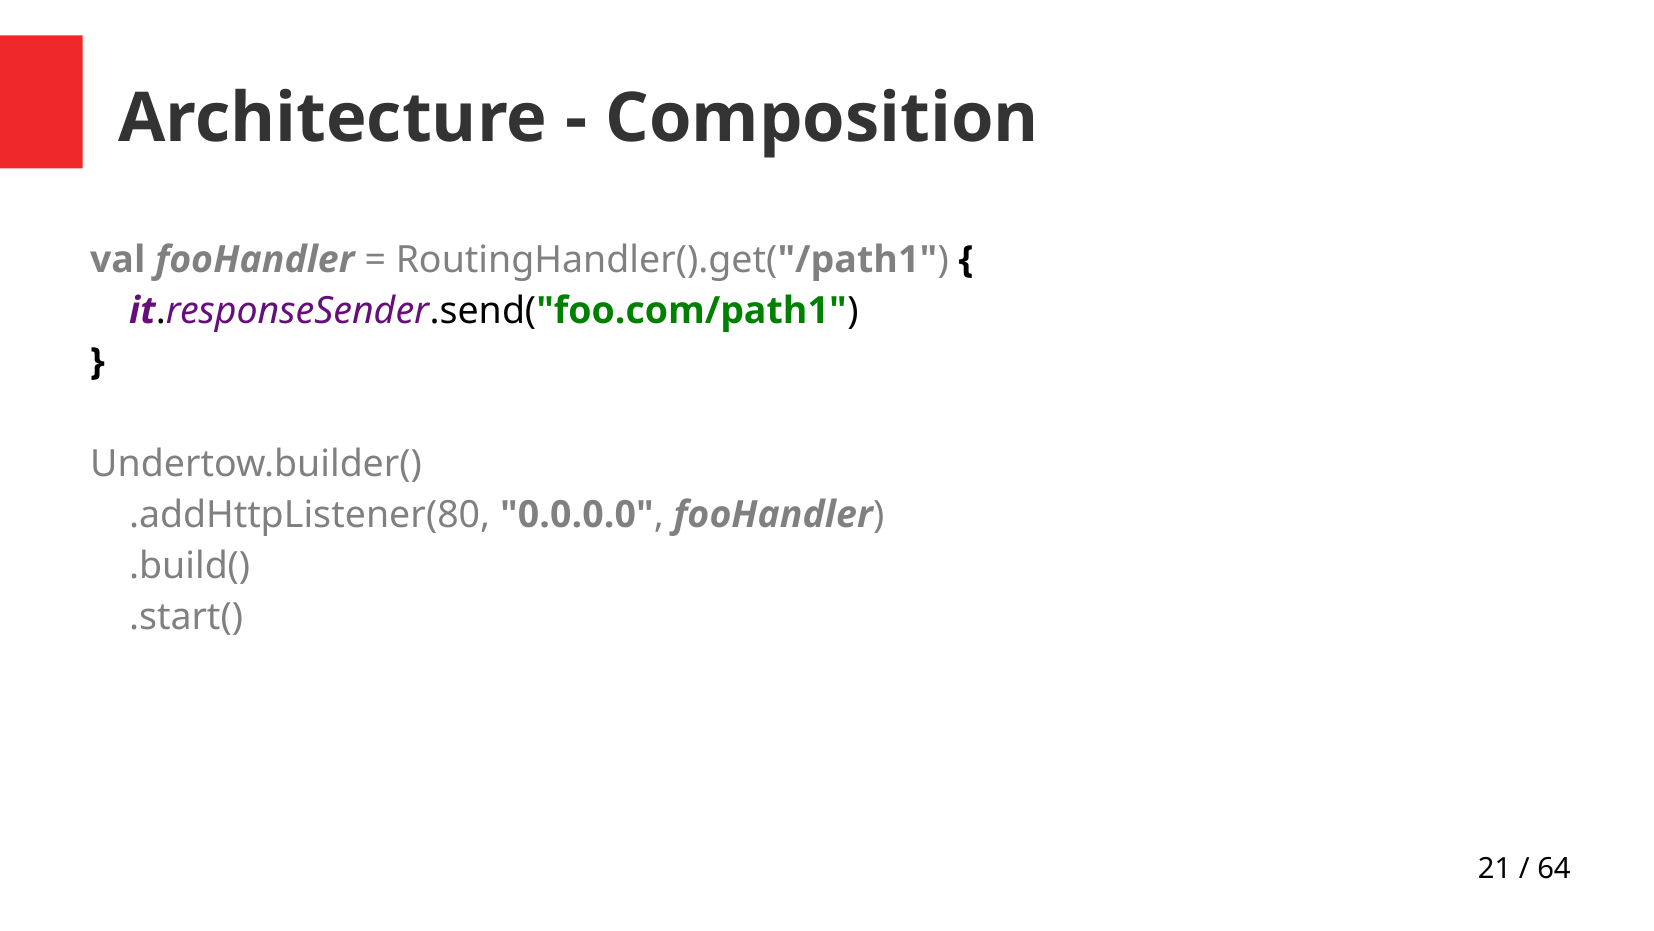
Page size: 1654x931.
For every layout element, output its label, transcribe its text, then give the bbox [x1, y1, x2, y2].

title Architecture - Composition [118, 37, 1571, 193]
text_box val fooHandler = RoutingHandler().get("/path1") { it.responseSender.send("foo.com/path1") } Undertow.builder() .addHttpListener(80, "0.0.0.0", fooHandler) .build() .start() [75, 225, 1516, 811]
